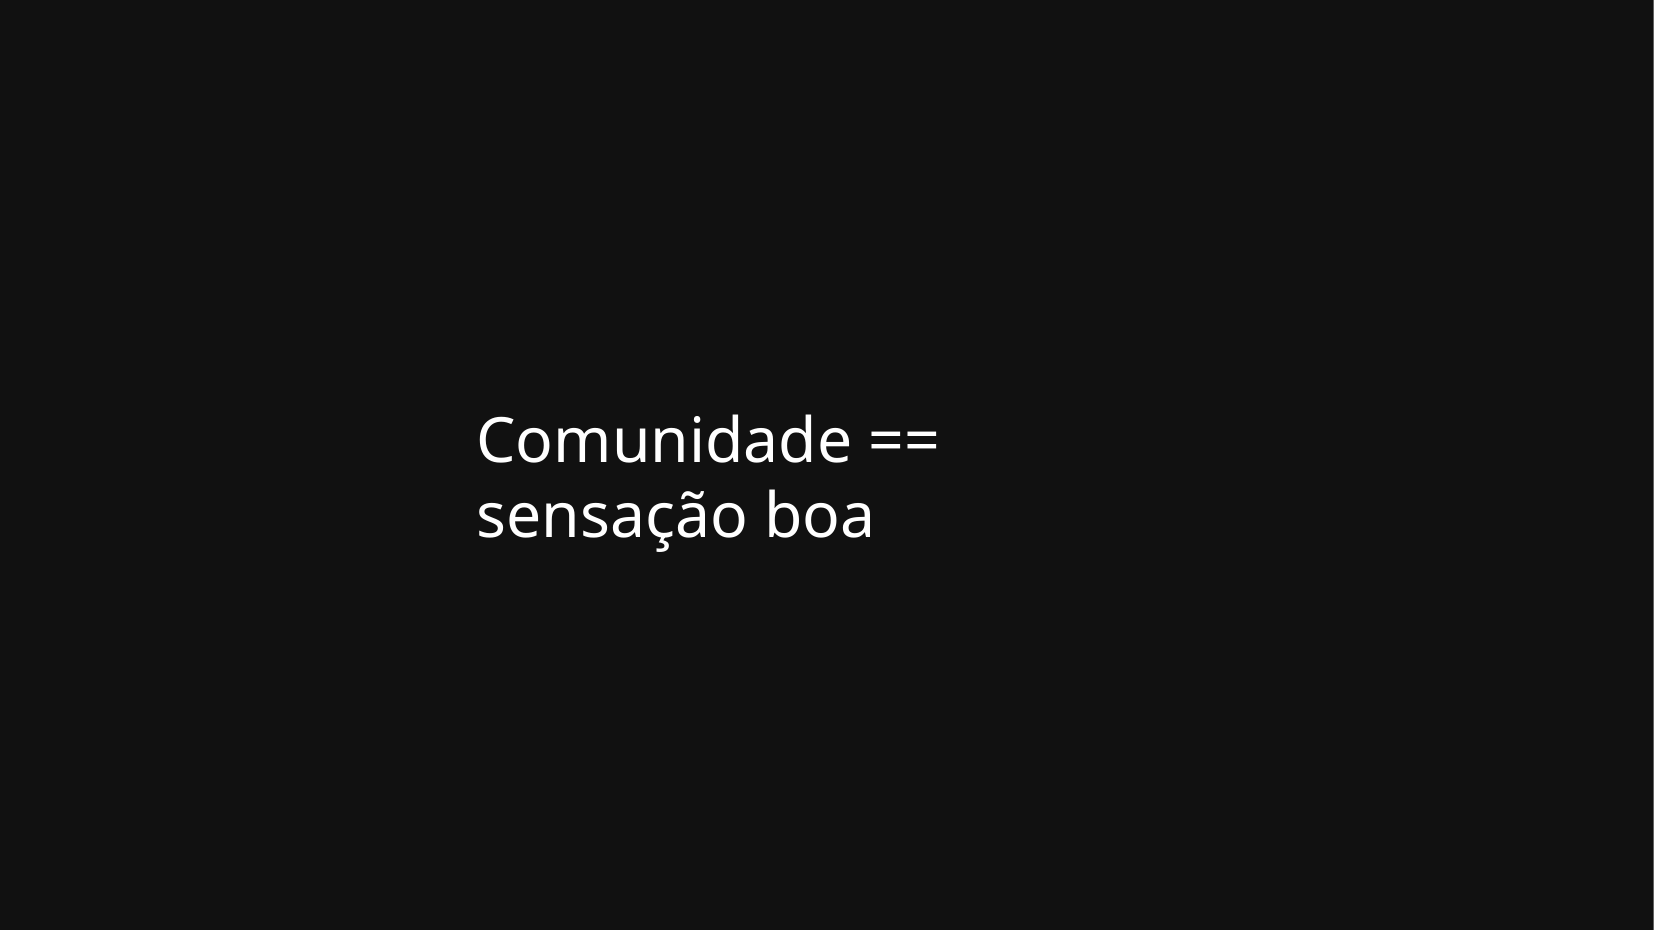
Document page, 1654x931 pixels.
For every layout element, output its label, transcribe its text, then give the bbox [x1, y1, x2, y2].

text_box Comunidade == sensação boa [461, 392, 1193, 538]
